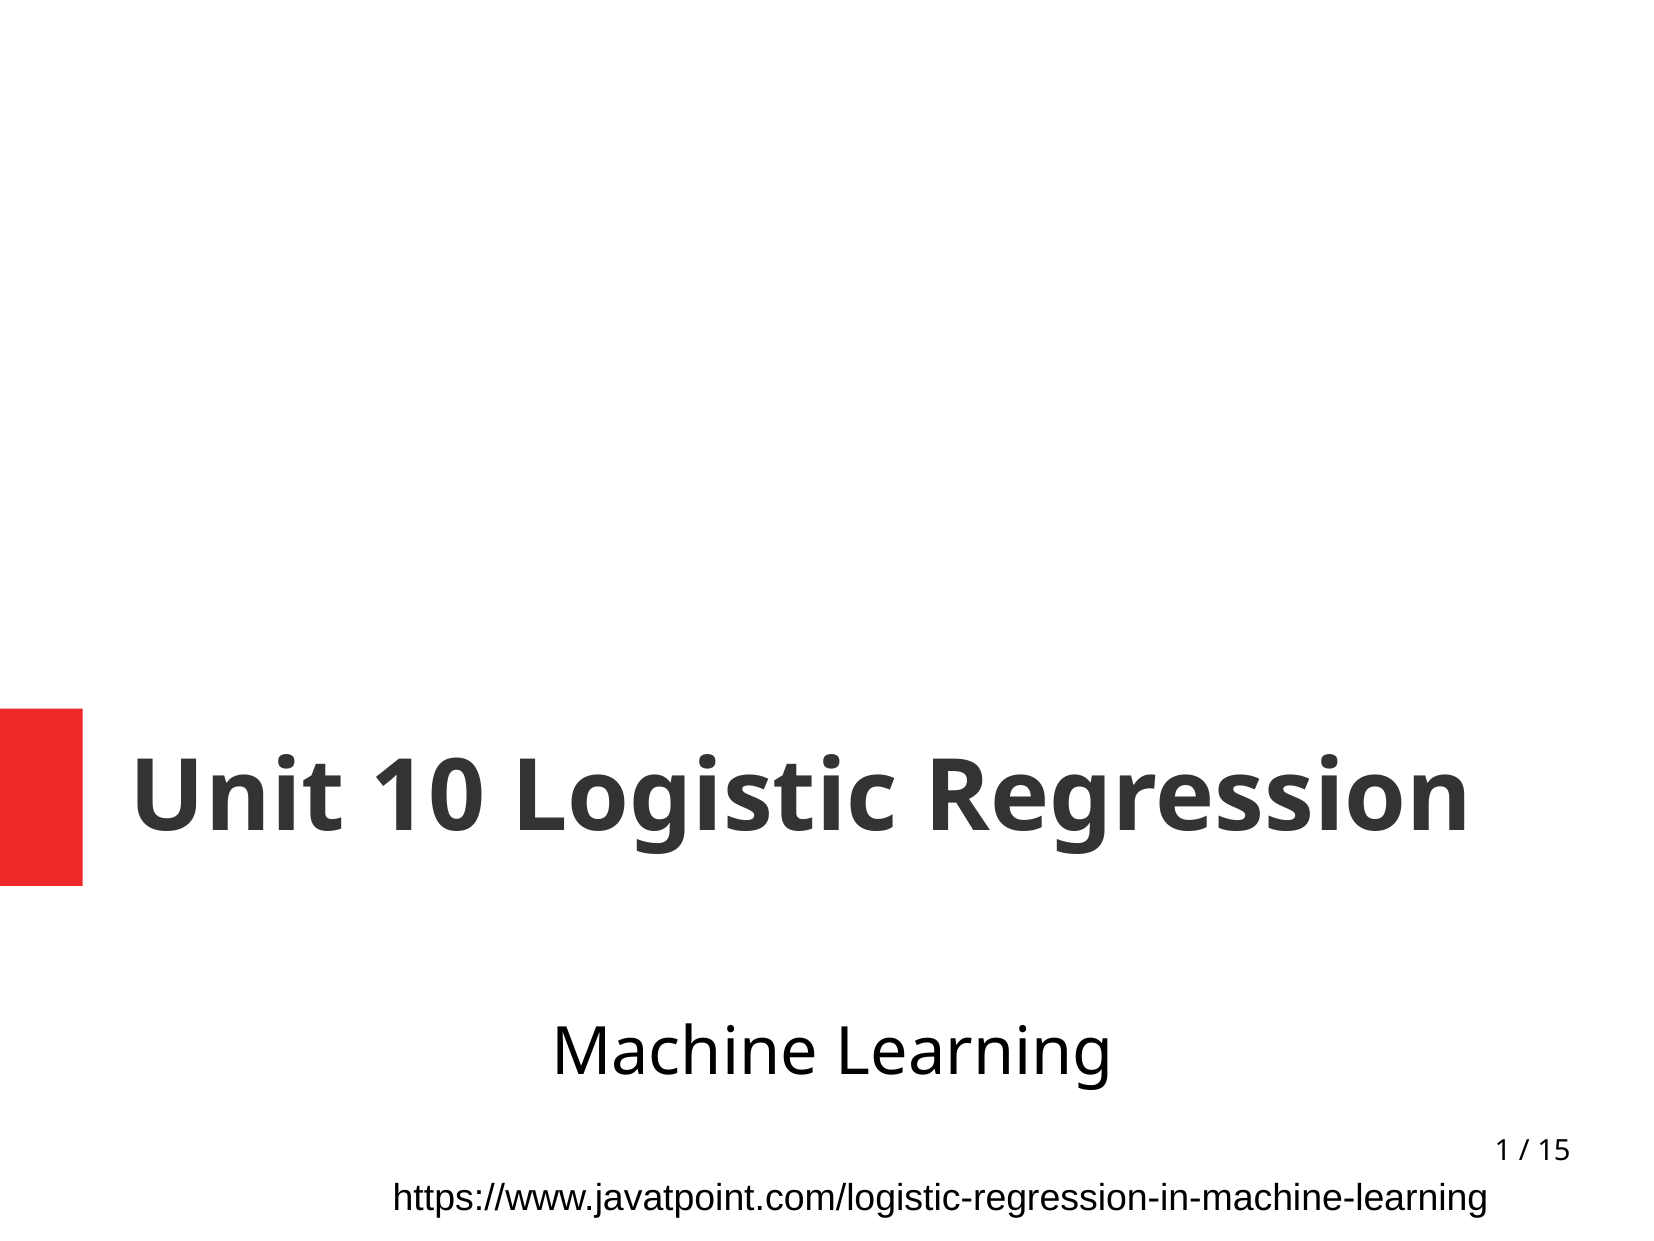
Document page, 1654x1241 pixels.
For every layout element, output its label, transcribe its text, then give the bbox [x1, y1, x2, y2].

text_box https://www.javatpoint.com/logistic-regression-in-machine-learning [377, 1169, 1504, 1226]
subtitle Machine Learning [129, 968, 1536, 1130]
title Unit 10 Logistic Regression [129, 673, 1536, 910]
